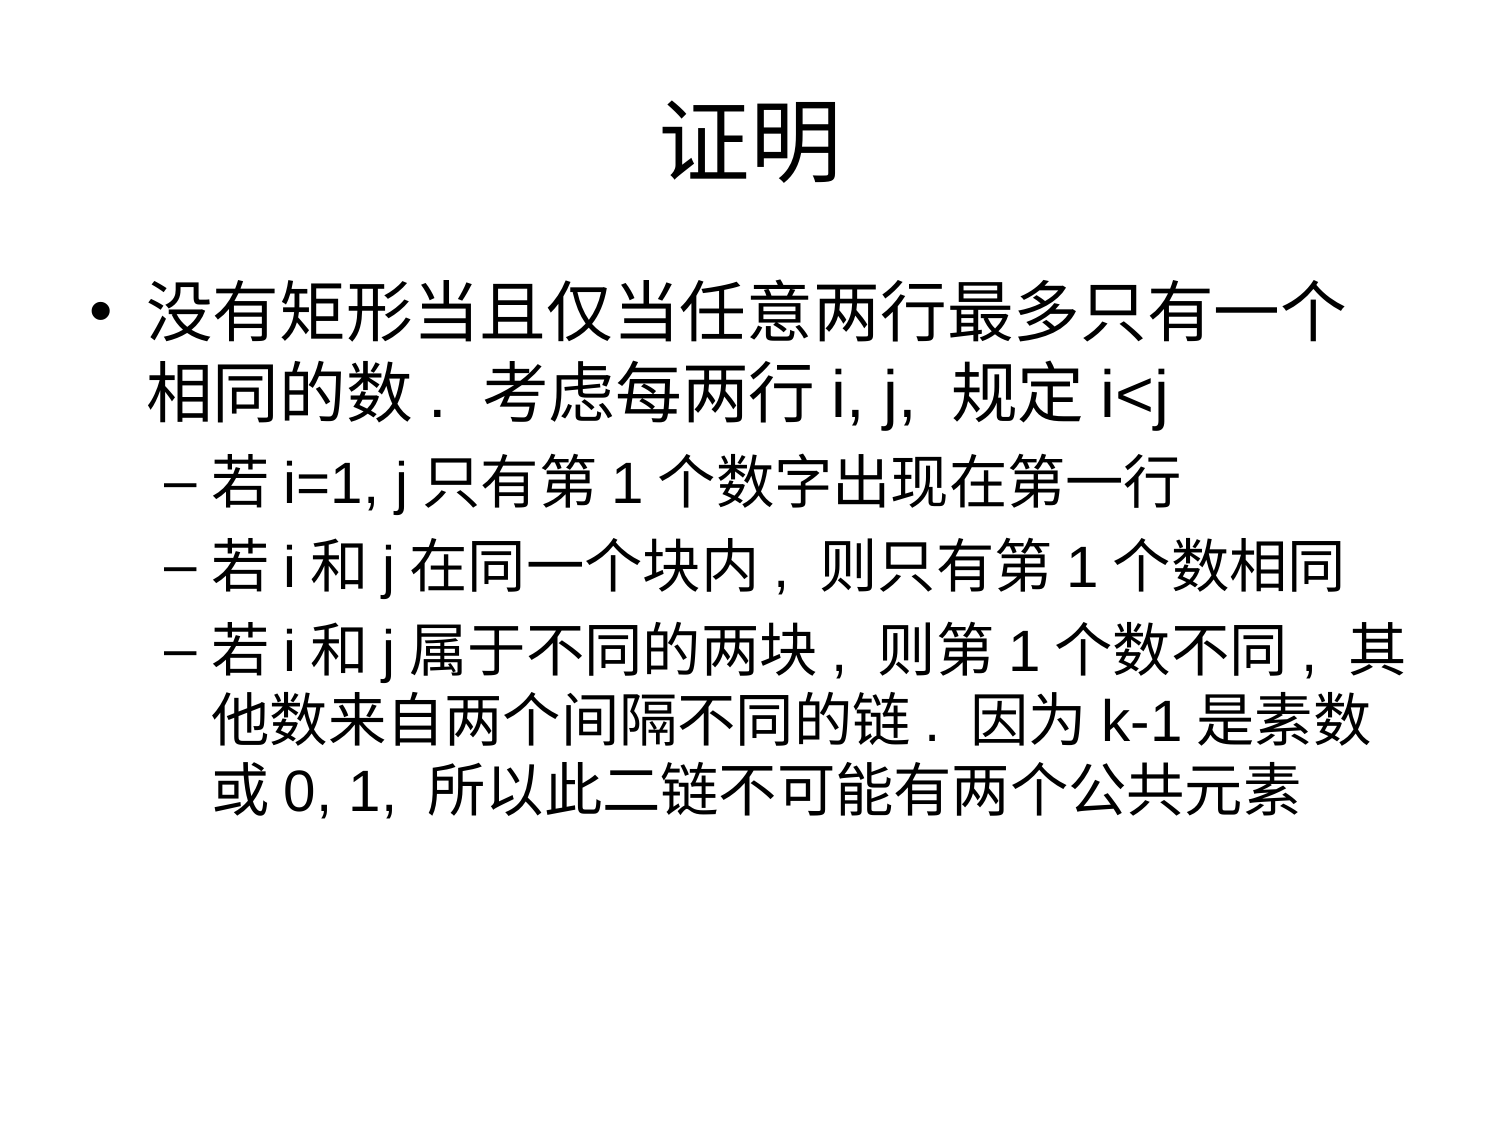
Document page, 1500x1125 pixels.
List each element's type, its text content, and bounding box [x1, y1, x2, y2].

list 没有矩形当且仅当任意两行最多只有一个相同的数. 考虑每两行i, j, 规定i<j 若i=1, j只有第1个数字出现在第一行 若i和j在同一个块内, 则只有第1个数相同 若i和j属于不同的两块, 则第1个数不同, 其他数来自两个间隔不同的链. 因为k-1是素数或0, 1, 所以此二链不可能有两个公共元素 [75, 262, 1426, 1006]
title 证明 [75, 45, 1426, 233]
